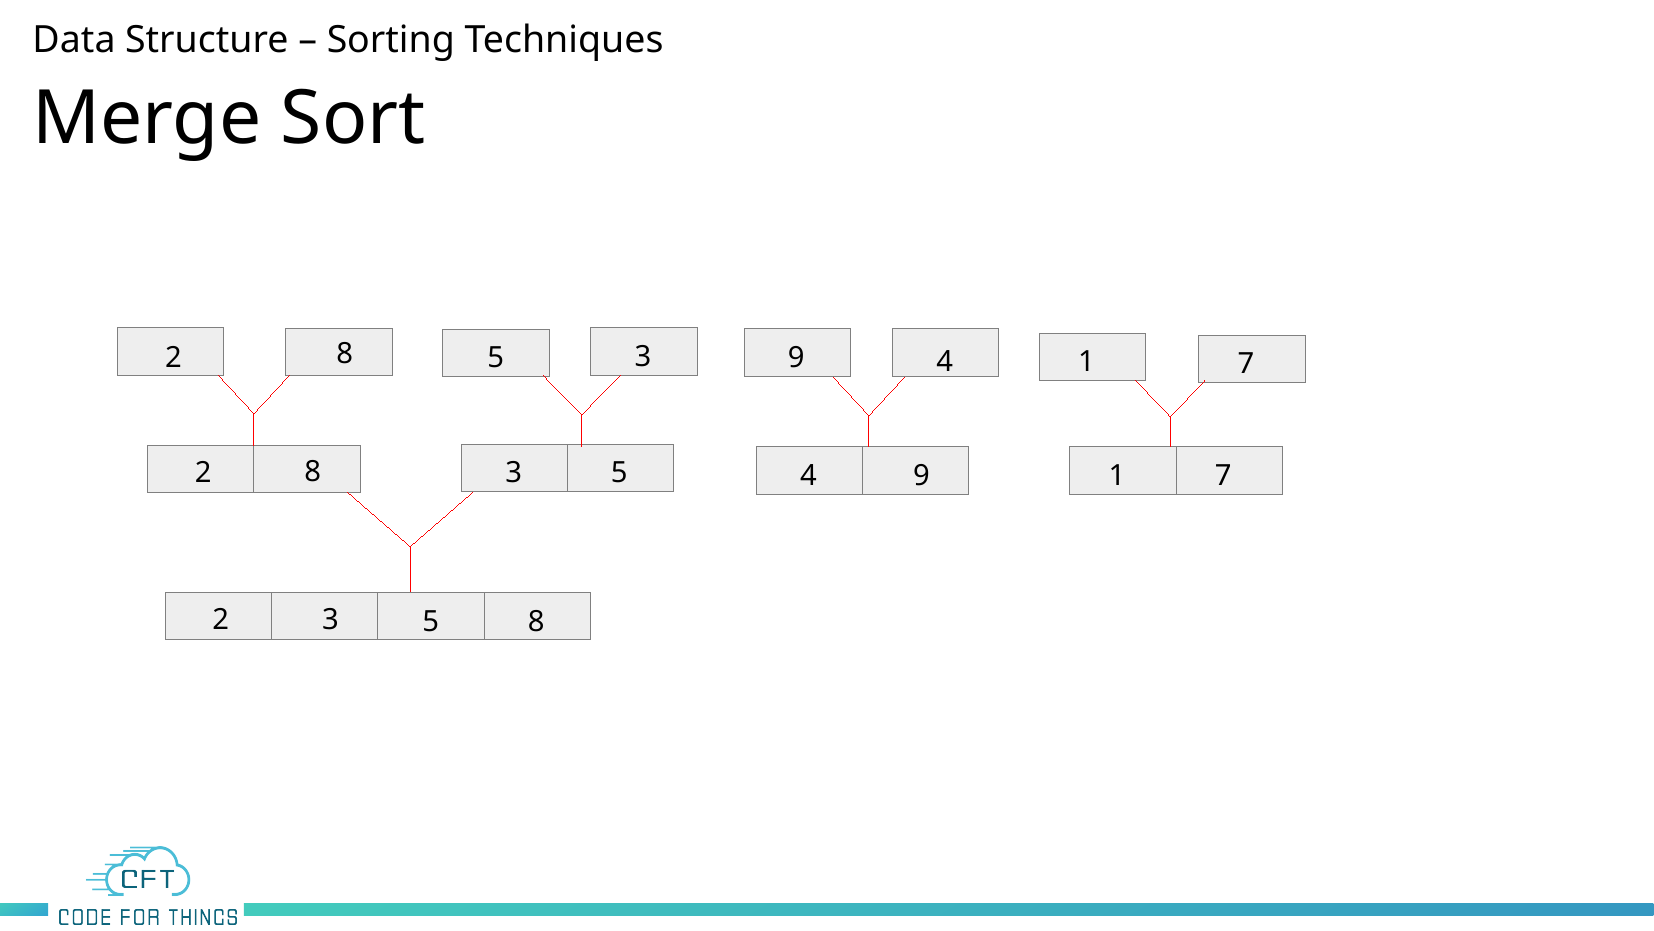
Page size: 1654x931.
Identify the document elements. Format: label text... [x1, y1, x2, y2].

text_box [229, 445, 289, 493]
text_box [246, 592, 307, 640]
picture [59, 846, 237, 925]
text_box [1142, 446, 1200, 495]
text_box 8 [321, 324, 370, 374]
text_box 5 [596, 444, 645, 494]
text_box 3 [307, 590, 356, 640]
text_box [165, 592, 197, 640]
text_box 4 [785, 446, 834, 497]
text_box [1039, 333, 1063, 381]
text_box [338, 445, 361, 493]
text_box [1249, 446, 1283, 495]
text_box 2 [180, 443, 229, 493]
text_box 1 [1063, 333, 1112, 383]
text_box [539, 444, 596, 492]
text_box 5 [407, 592, 456, 642]
text_box [562, 592, 591, 640]
text_box 2 [150, 329, 199, 379]
text_box [117, 327, 224, 376]
text_box [1271, 335, 1306, 383]
text_box 8 [289, 443, 338, 493]
text_box [756, 446, 785, 495]
text_box [892, 328, 999, 377]
text_box 7 [1200, 446, 1249, 497]
text_box 9 [898, 446, 956, 497]
text_box 4 [921, 332, 980, 382]
text_box [442, 329, 472, 377]
text_box 7 [1222, 335, 1271, 385]
text_box 5 [472, 329, 521, 379]
text_box [461, 444, 490, 492]
text_box 2 [197, 590, 246, 640]
text_box [744, 328, 773, 377]
text_box [1112, 333, 1146, 381]
text_box 1 [1093, 446, 1142, 497]
text_box 9 [773, 328, 822, 379]
text_box [834, 446, 898, 495]
text_box [645, 444, 674, 492]
text_box [356, 592, 407, 640]
text_box [668, 327, 698, 376]
title Data Structure – Sorting Techniques Merge Sort [32, 12, 1184, 166]
text_box [521, 329, 550, 377]
text_box [147, 445, 180, 493]
text_box [590, 327, 619, 376]
text_box 3 [490, 444, 539, 494]
text_box [285, 328, 393, 376]
text_box [1198, 335, 1222, 383]
text_box 3 [619, 327, 668, 378]
text_box 8 [513, 592, 562, 642]
text_box [822, 328, 851, 377]
text_box [1069, 446, 1093, 495]
text_box [956, 446, 969, 495]
text_box [456, 592, 513, 640]
